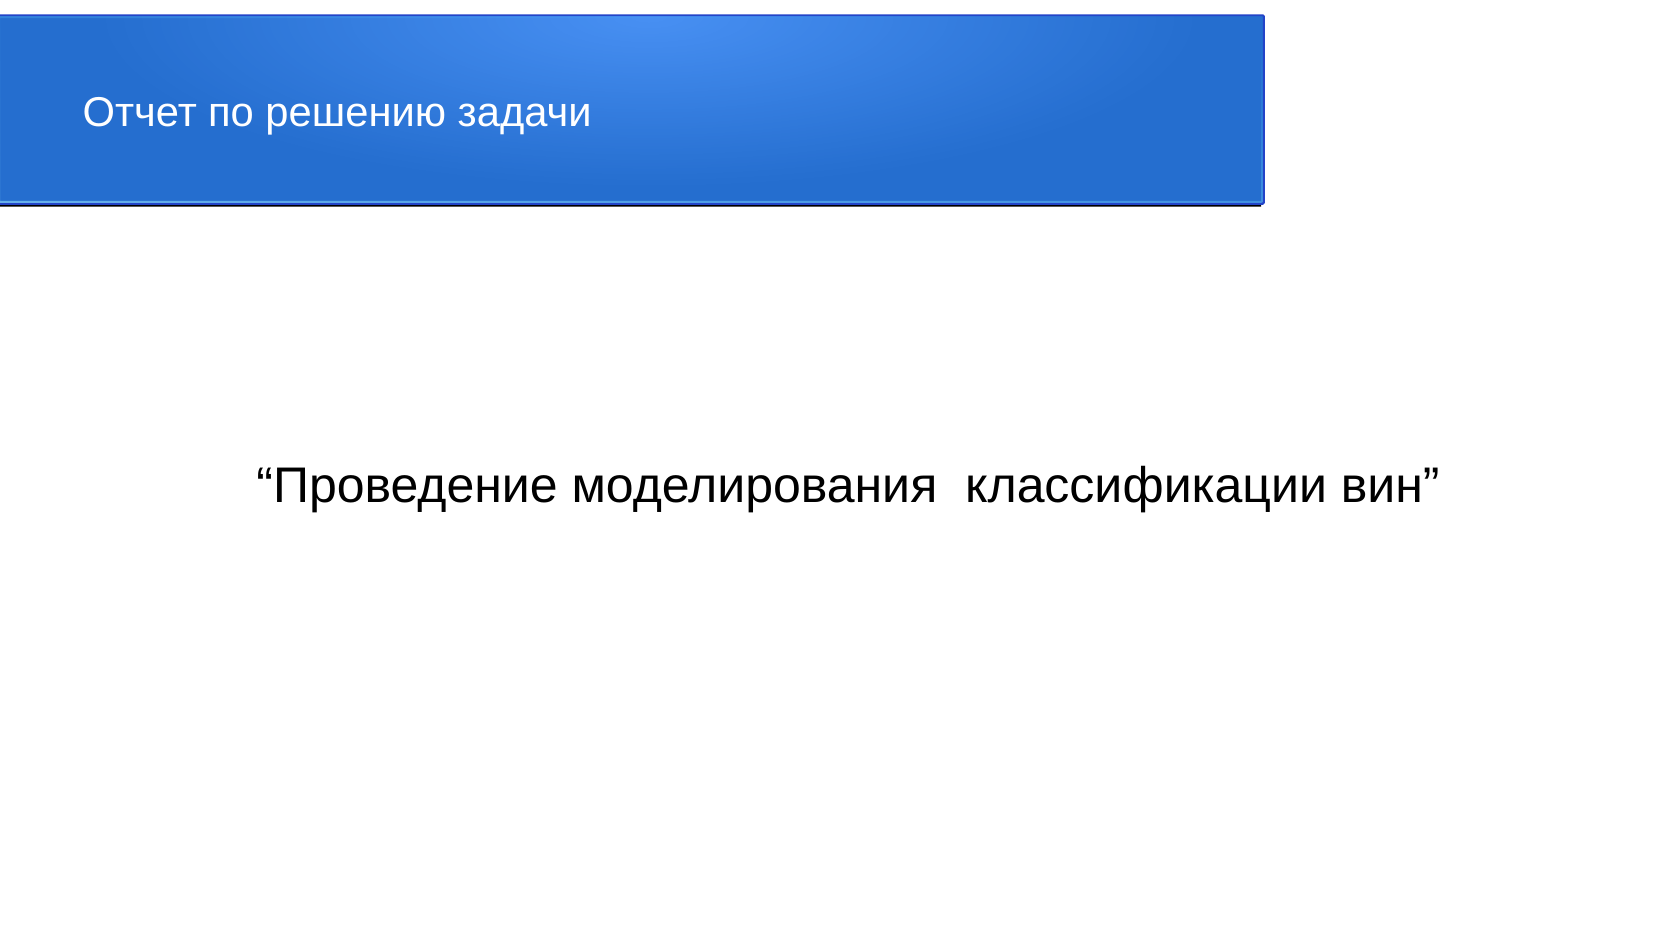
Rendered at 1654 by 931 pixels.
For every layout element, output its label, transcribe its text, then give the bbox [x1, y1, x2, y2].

text_box “Проведение моделирования классификации вин” [241, 450, 1456, 521]
subtitle “Проведение моделирования классификации вин” [82, 224, 1571, 764]
title Отчет по решению задачи [82, 35, 1235, 189]
